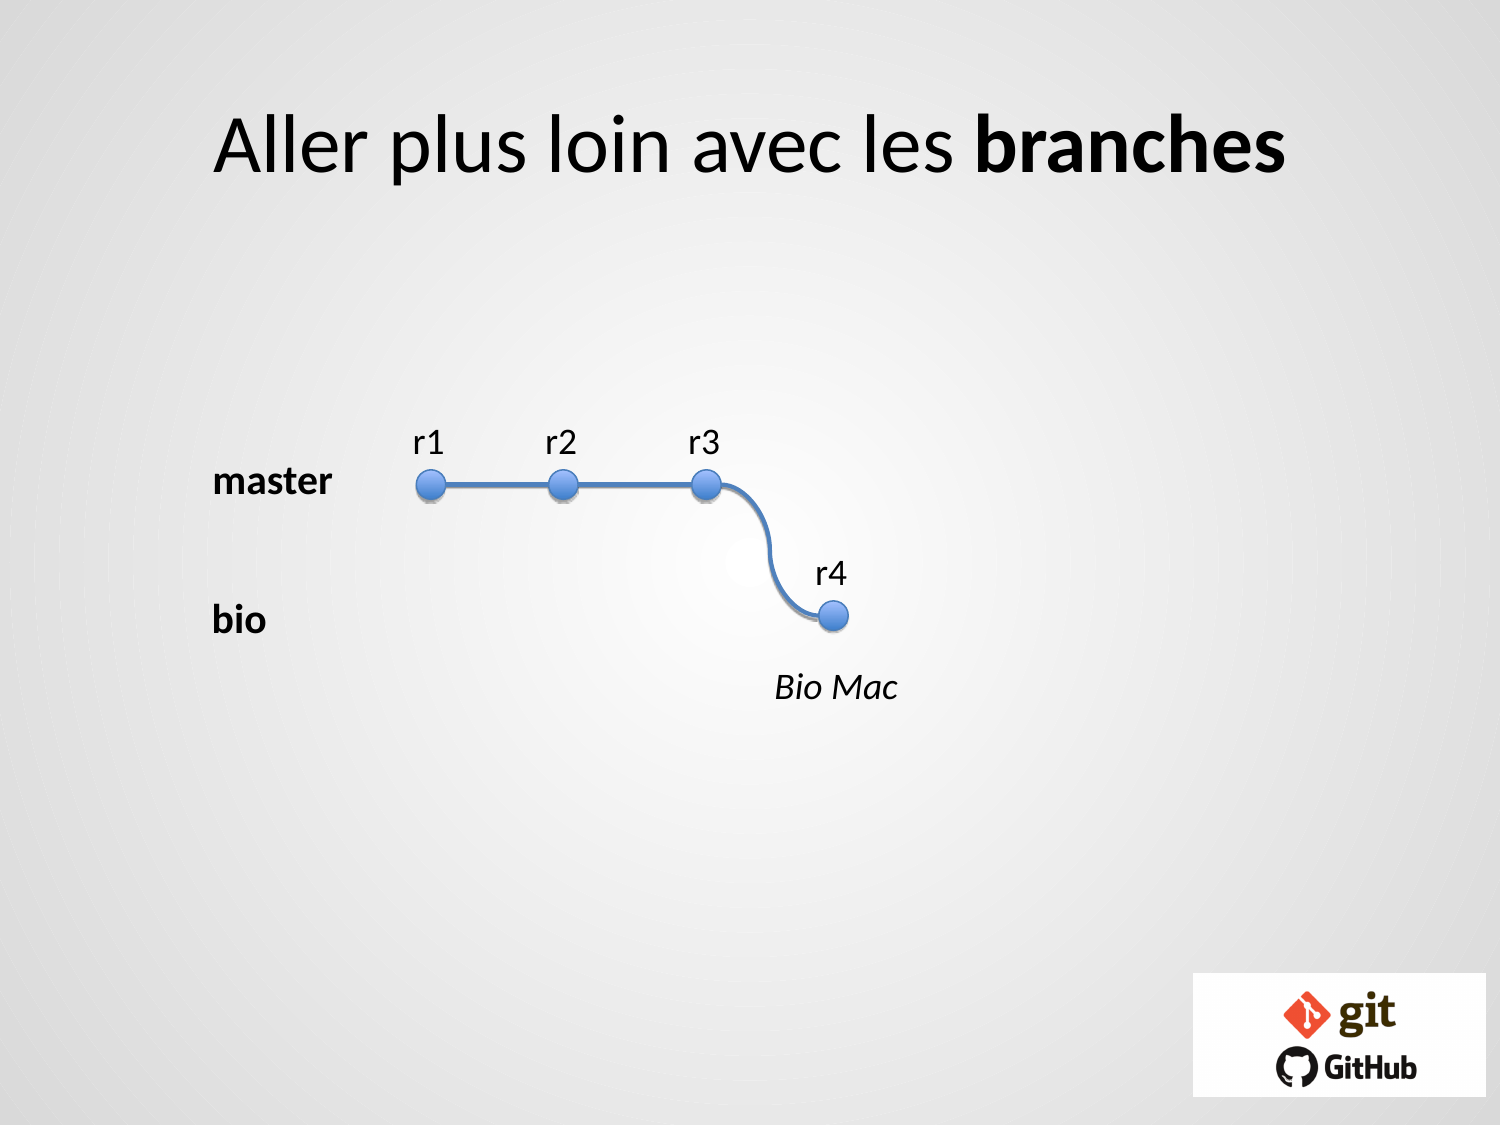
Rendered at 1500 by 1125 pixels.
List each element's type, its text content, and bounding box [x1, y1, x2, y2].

text_box [548, 470, 578, 500]
text_box bio [196, 584, 282, 650]
text_box master [197, 445, 348, 510]
text_box [416, 470, 446, 500]
text_box r1 [397, 409, 460, 470]
text_box r4 [800, 540, 863, 601]
picture [1193, 973, 1486, 1097]
text_box [692, 470, 721, 500]
text_box [819, 601, 849, 631]
text_box Bio Mac [759, 654, 913, 715]
title Aller plus loin avec les branches [75, 45, 1425, 233]
text_box r2 [530, 409, 592, 470]
text_box r3 [673, 409, 736, 470]
